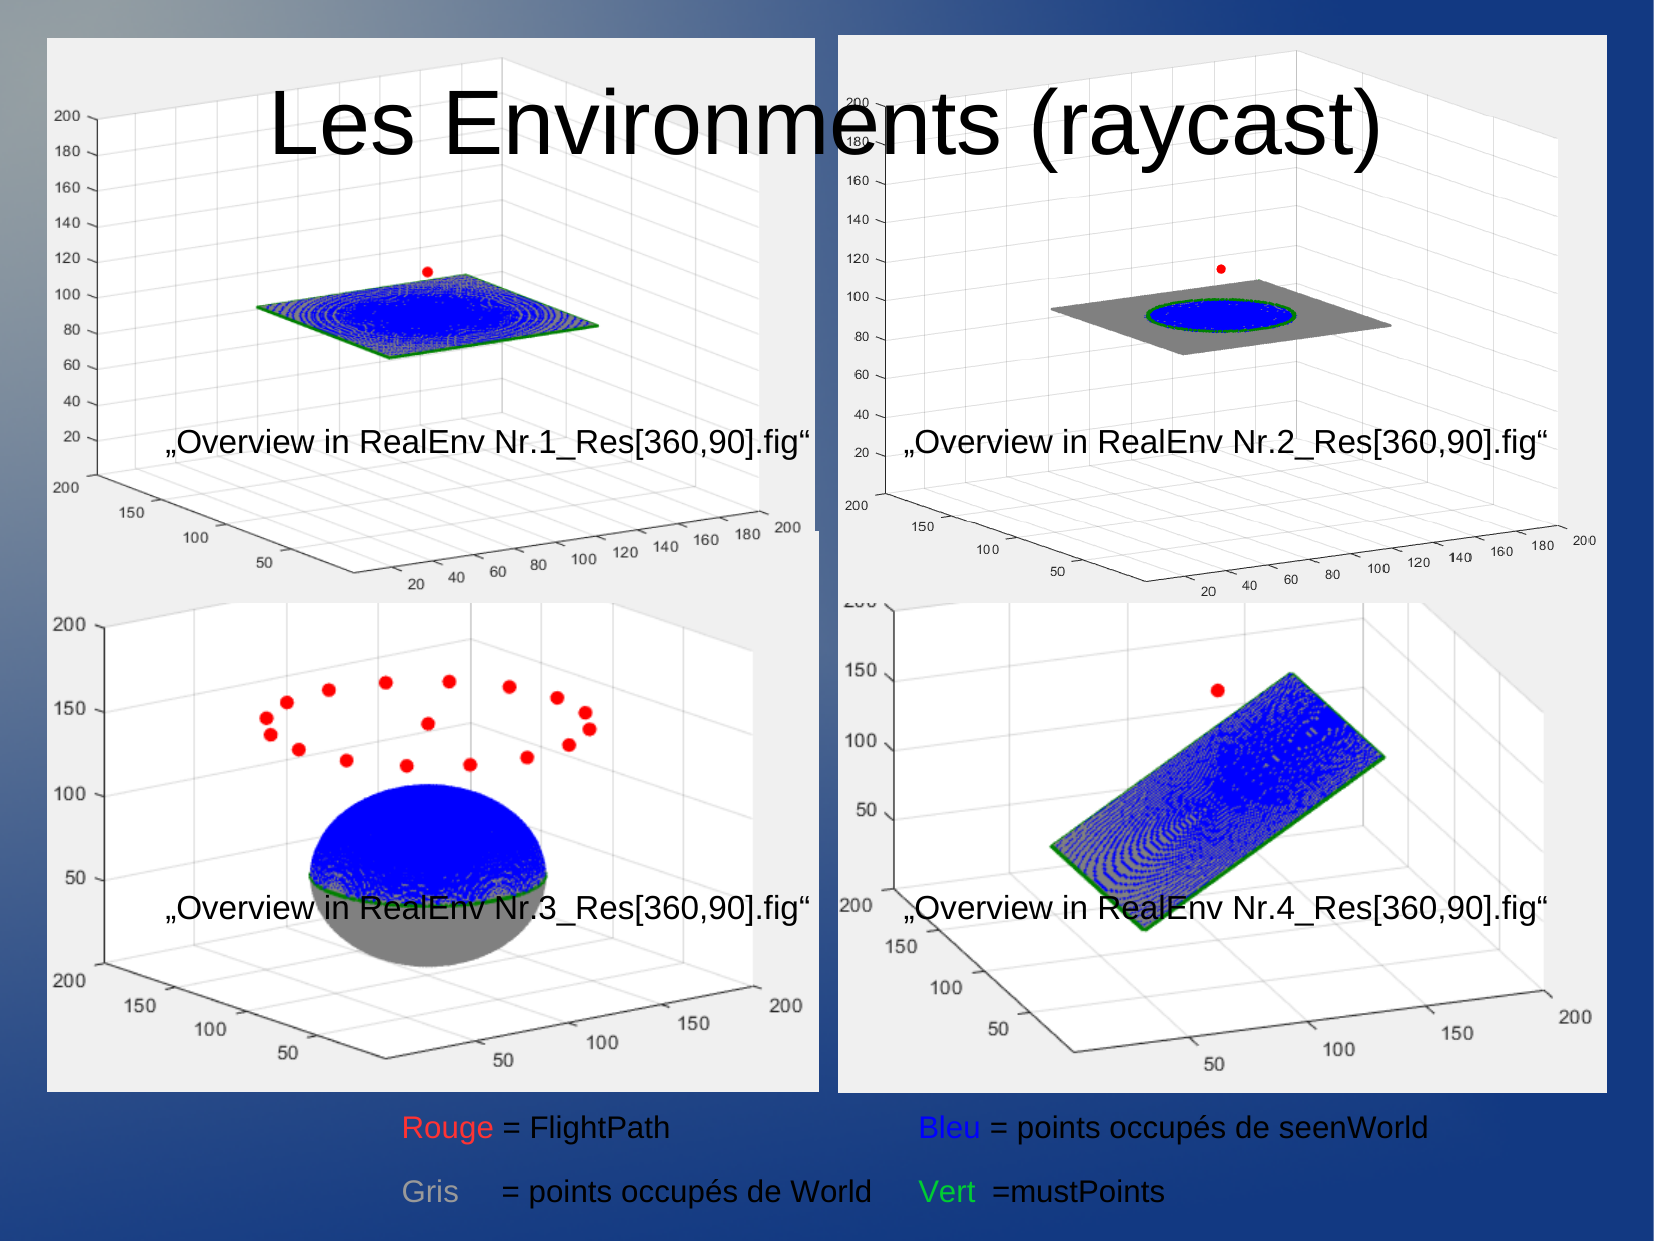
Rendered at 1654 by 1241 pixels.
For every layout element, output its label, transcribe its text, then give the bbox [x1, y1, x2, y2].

title Les Environments (raycast) [121, 19, 1534, 227]
picture [0, 0, 1654, 1241]
list Rouge = FlightPath Bleu = points occupés de seenWorld Gris = points occupés de World Vert =mustPoints [330, 1110, 1654, 1241]
list „Overview in RealEnv Nr.1_Res[360,90].fig“ „Overview in RealEnv Nr.2_Res[360,90].fig“ „Overview in RealEnv Nr.3_Res[360,90].fig“ „Overview in RealEnv Nr.4_Res[360,90].fig“ [94, 423, 1607, 1205]
